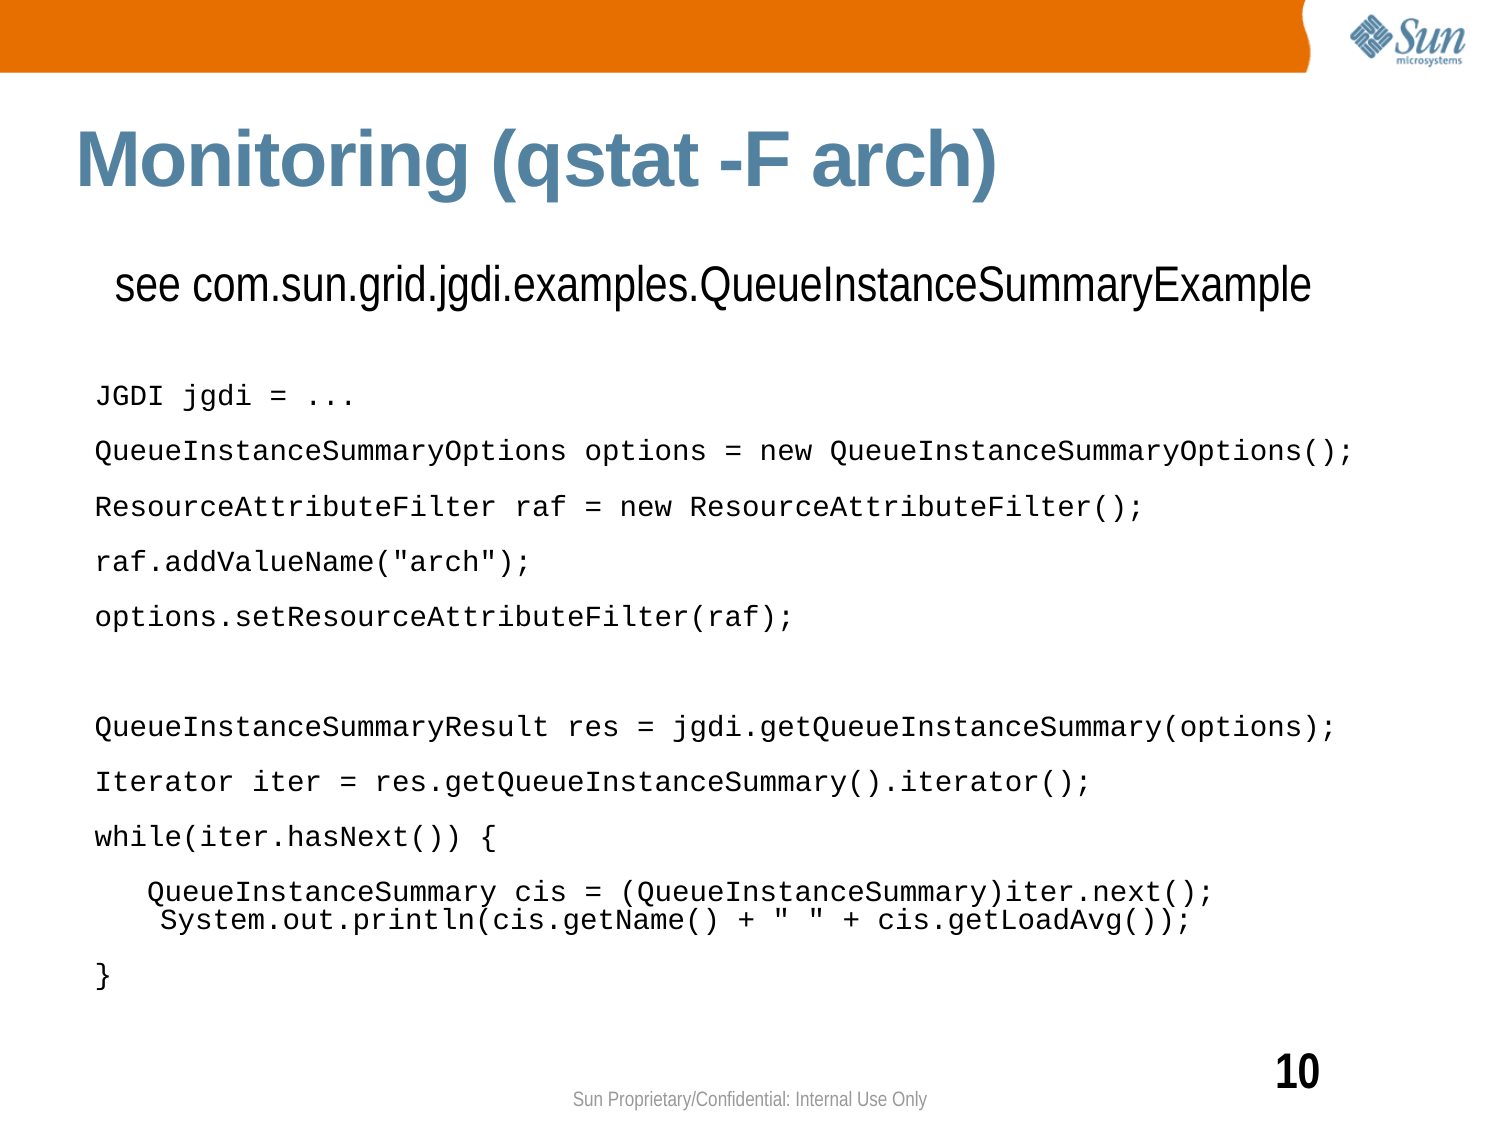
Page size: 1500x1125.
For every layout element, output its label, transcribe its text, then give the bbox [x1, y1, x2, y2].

picture [0, 0, 1500, 75]
list JGDI jgdi = ... QueueInstanceSummaryOptions options = new QueueInstanceSummaryOptions(); ResourceAttributeFilter raf = new ResourceAttributeFilter(); raf.addValueName("arch"); options.setResourceAttributeFilter(raf); QueueInstanceSummaryResult res = jgdi.getQueueInstanceSummary(options); Iterator iter = res.getQueueInstanceSummary().iterator(); while(iter.hasNext()) { QueueInstanceSummary cis = (QueueInstanceSummary)iter.next(); System.out.println(cis.getName() + " " + cis.getLoadAvg()); } [75, 383, 1412, 1051]
text_box see com.sun.grid.jgdi.examples.QueueInstanceSummaryExample [95, 262, 1388, 320]
title Monitoring (qstat -F arch) [75, 122, 1438, 228]
